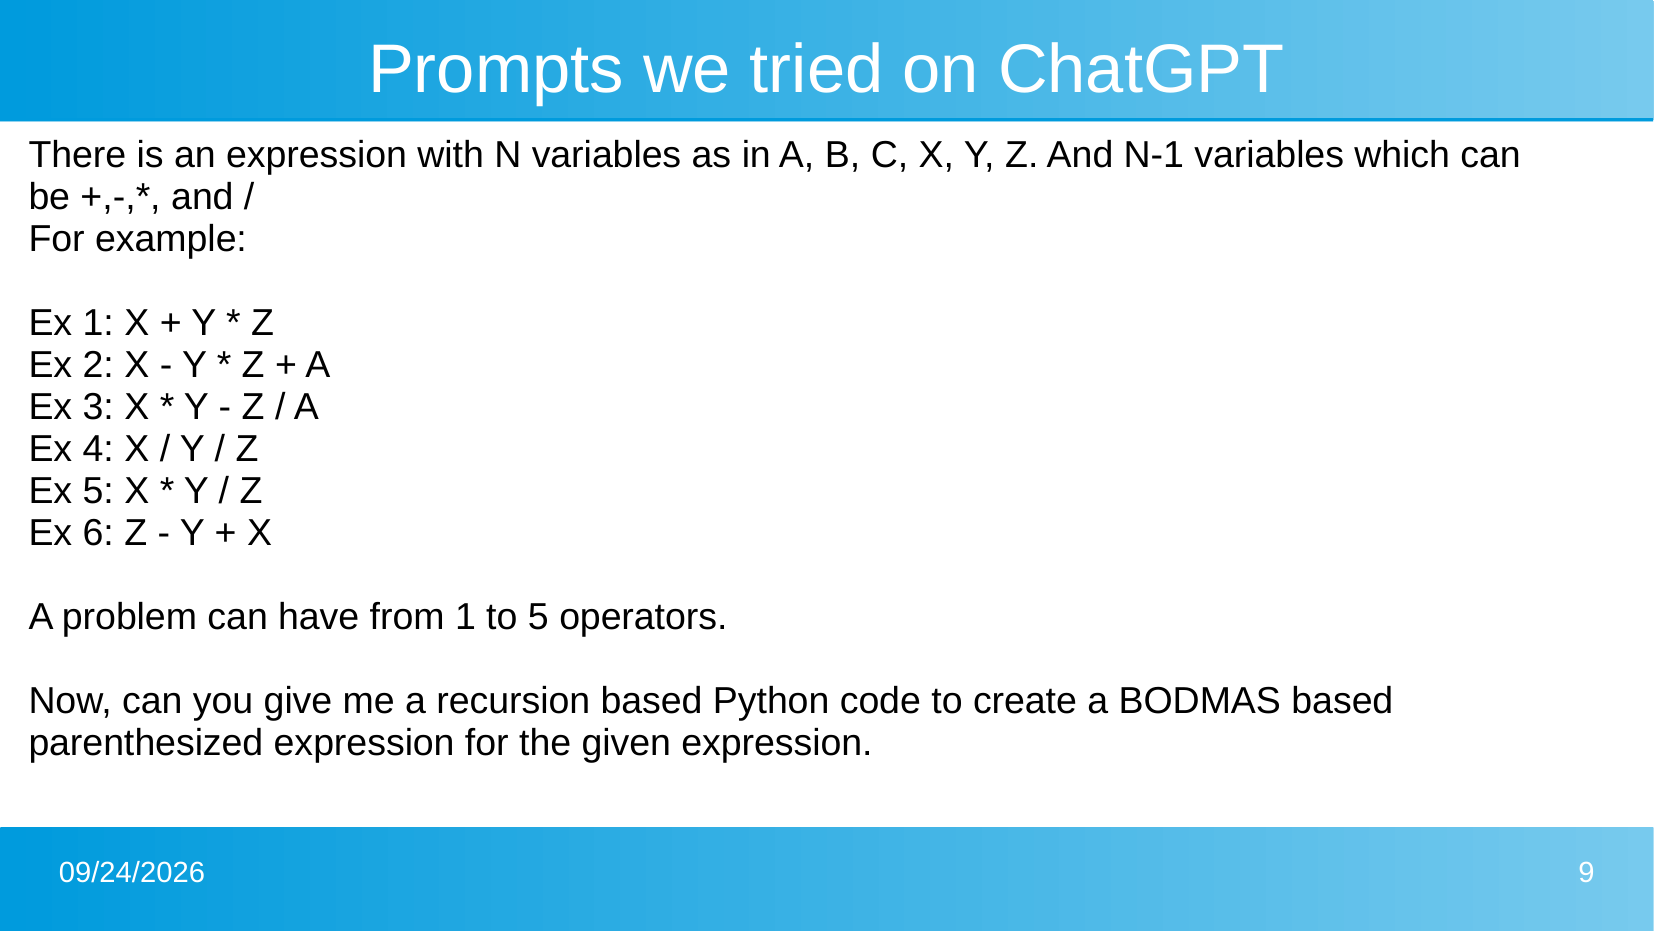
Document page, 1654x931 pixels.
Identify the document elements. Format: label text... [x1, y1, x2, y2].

title Prompts we tried on ChatGPT [59, 29, 1595, 108]
text_box There is an expression with N variables as in A, B, C, X, Y, Z. And N-1 variables which can be +,-,*, and / For example: Ex 1: X + Y * Z Ex 2: X - Y * Z + A Ex 3: X * Y - Z / A Ex 4: X / Y / Z Ex 5: X * Y / Z Ex 6: Z - Y + X A problem can have from 1 to 5 operators. Now, can you give me a recursion based Python code to create a BODMAS based parenthesized expression for the given expression. [13, 126, 1552, 814]
